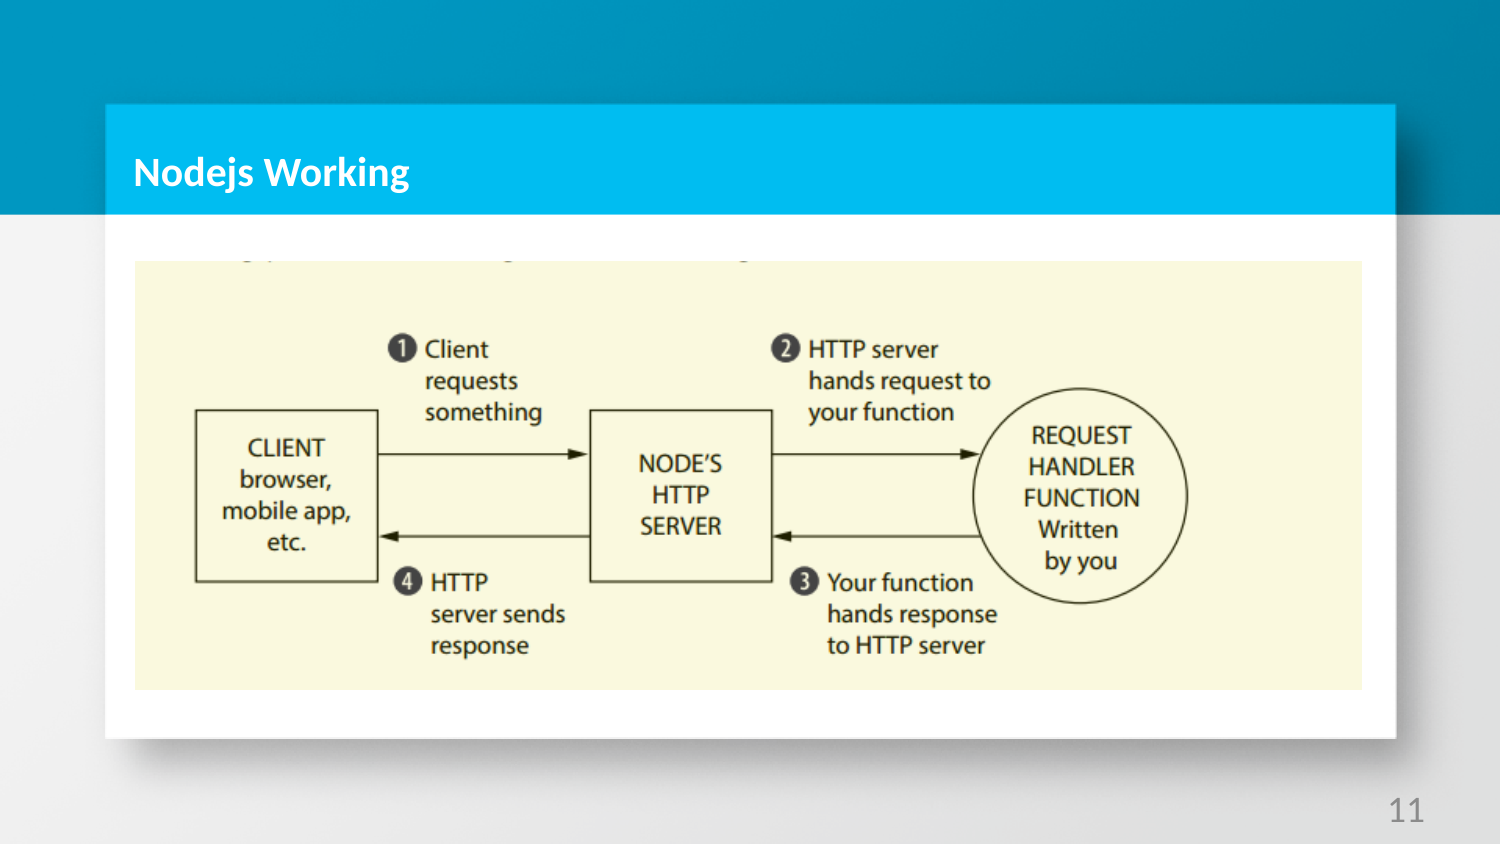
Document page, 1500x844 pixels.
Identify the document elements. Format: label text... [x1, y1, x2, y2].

picture [0, 215, 1500, 844]
title Nodejs Working [131, 142, 901, 196]
